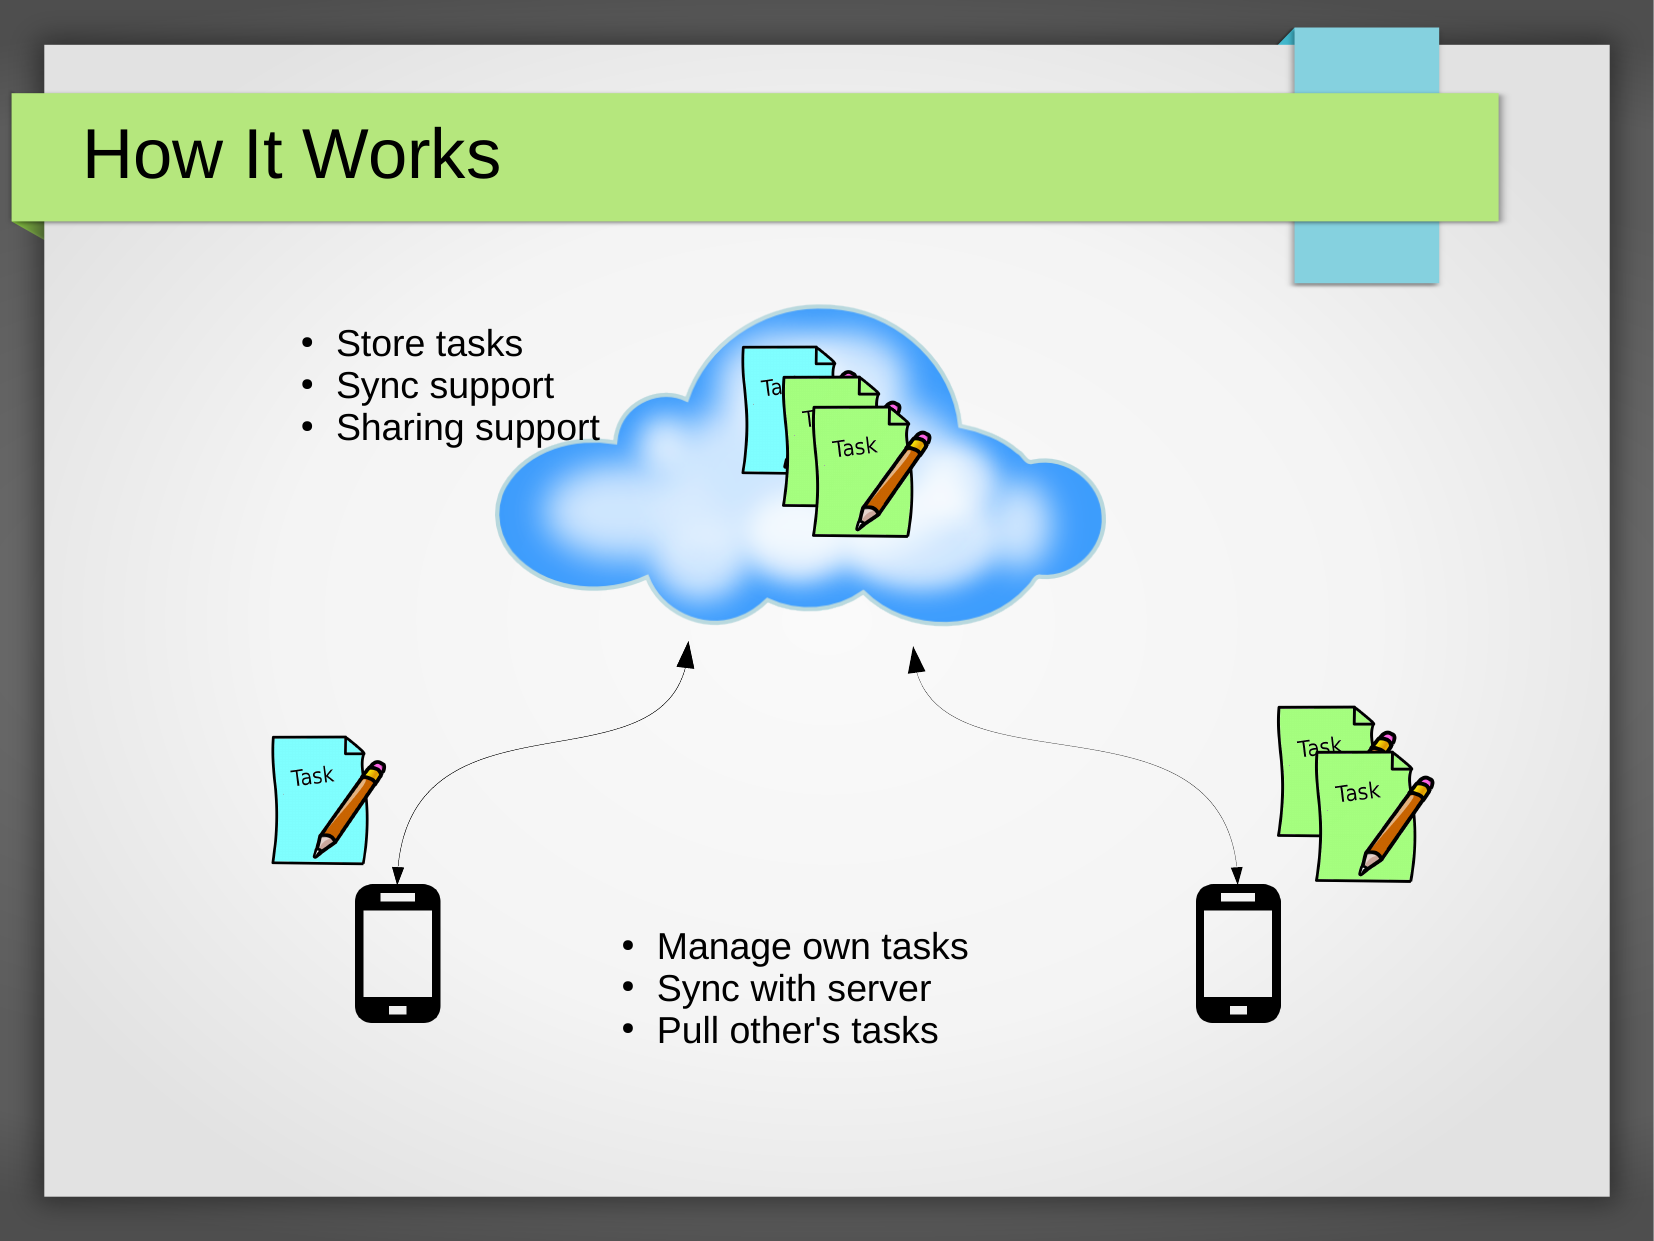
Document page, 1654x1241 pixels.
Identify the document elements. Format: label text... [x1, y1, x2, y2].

text_box Manage own tasks Sync with server Pull other's tasks [606, 917, 984, 1059]
title How It Works [82, 94, 1264, 213]
text_box Store tasks Sync support Sharing support [285, 315, 616, 456]
picture [0, 0, 1654, 1241]
